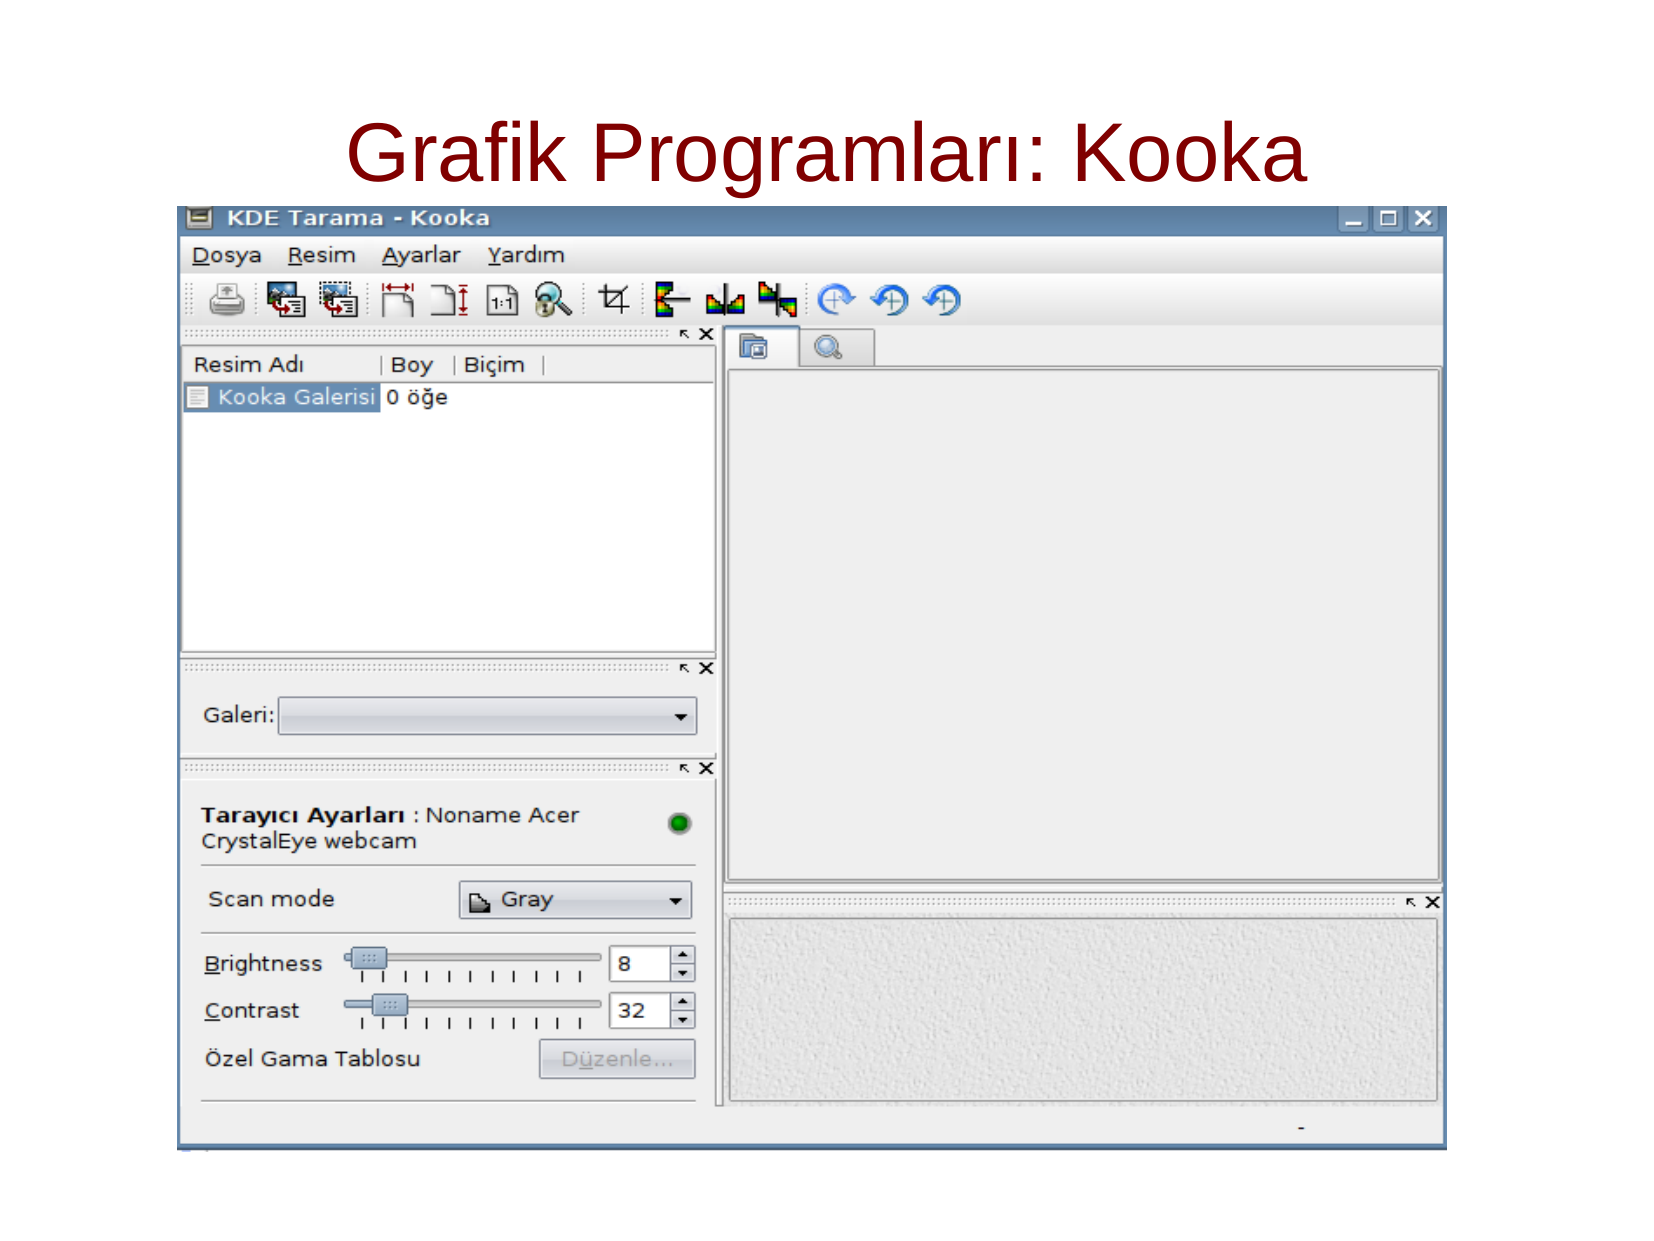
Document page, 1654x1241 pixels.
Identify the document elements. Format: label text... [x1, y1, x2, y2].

title Grafik Programları: Kooka [82, 49, 1571, 257]
picture [177, 206, 1447, 1152]
